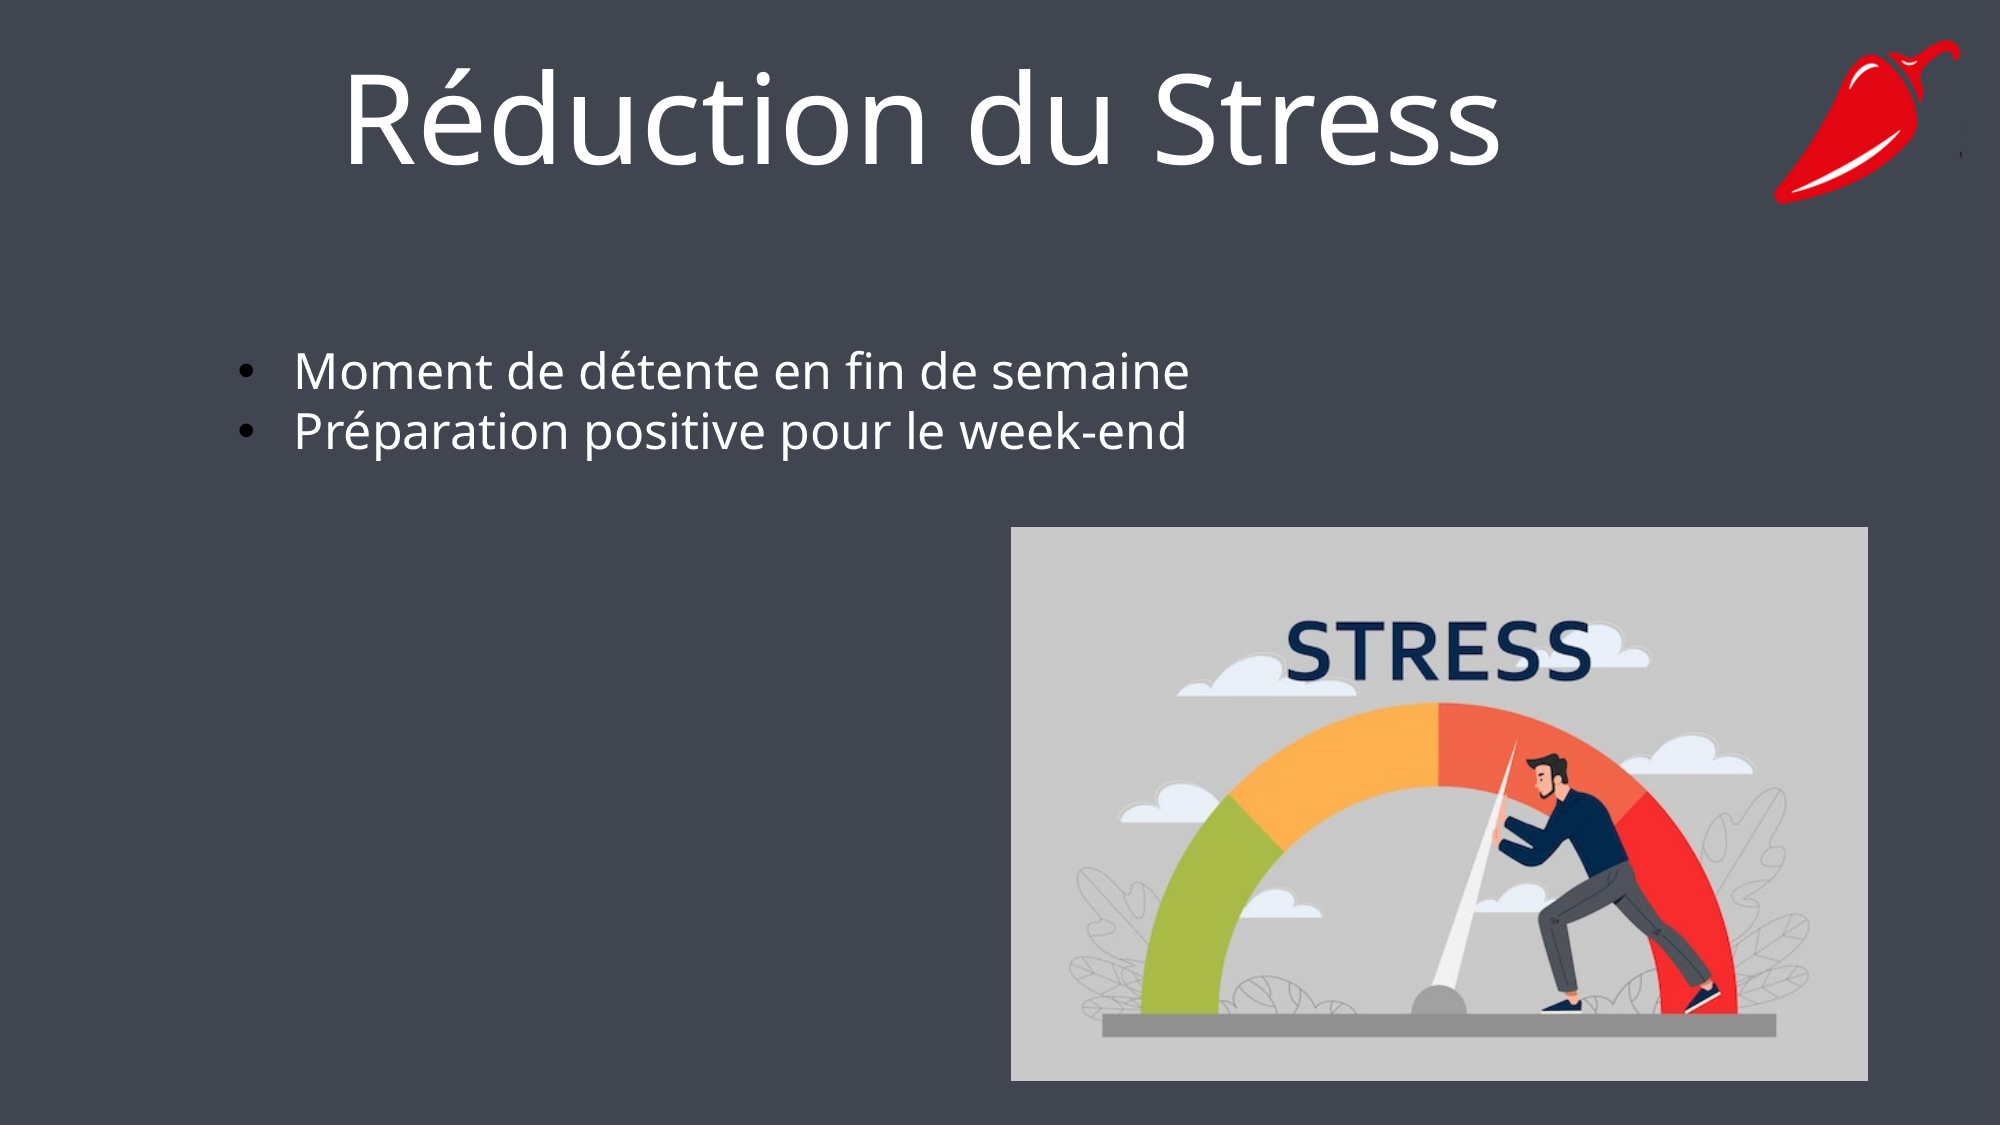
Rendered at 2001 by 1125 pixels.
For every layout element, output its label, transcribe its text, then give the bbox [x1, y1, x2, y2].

picture [1011, 527, 1868, 1081]
picture [1774, 40, 1962, 204]
text_box Moment de détente en fin de semaine Préparation positive pour le week-end [222, 332, 1346, 469]
title Réduction du Stress [237, 44, 1609, 200]
